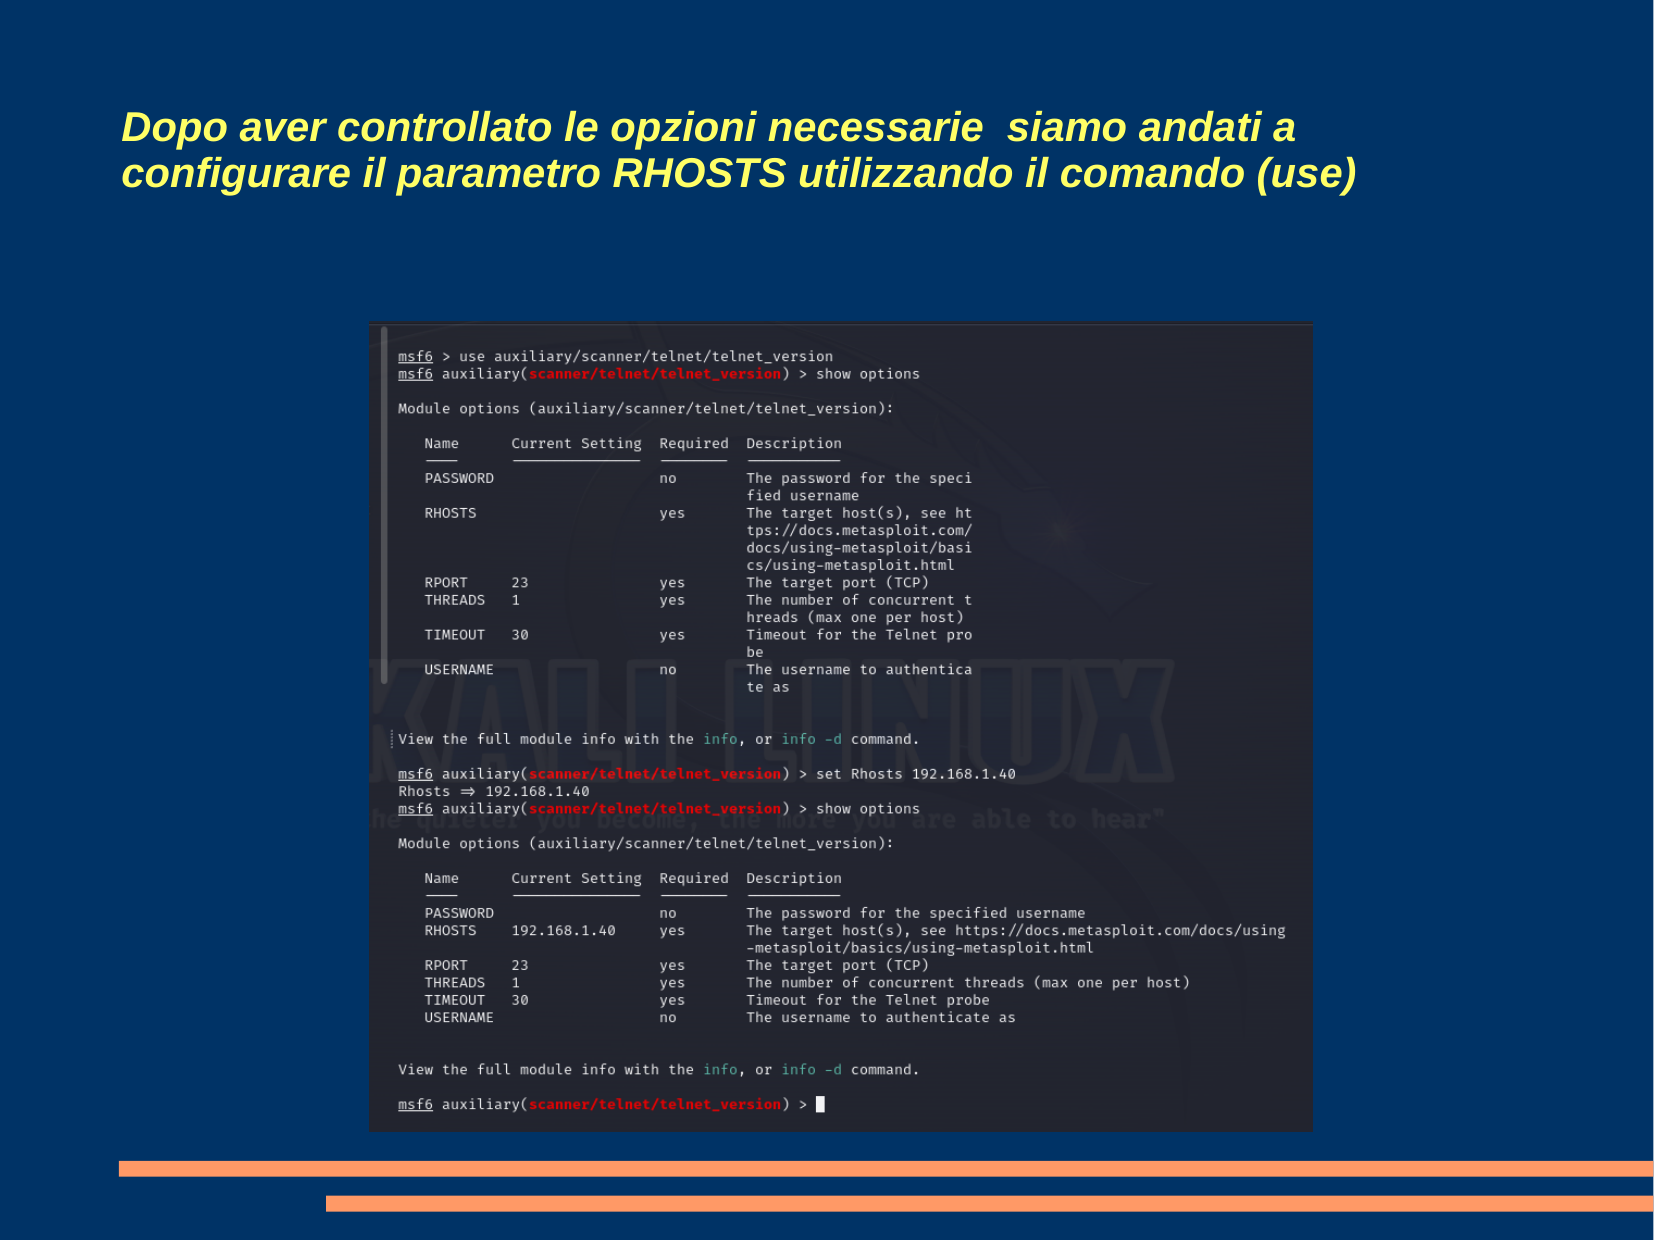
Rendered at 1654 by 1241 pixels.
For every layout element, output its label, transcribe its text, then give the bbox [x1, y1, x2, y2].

title Dopo aver controllato le opzioni necessarie siamo andati a configurare il parametro RHOSTS utilizzando il comando (use) [121, 46, 1534, 254]
picture [369, 321, 1313, 1132]
